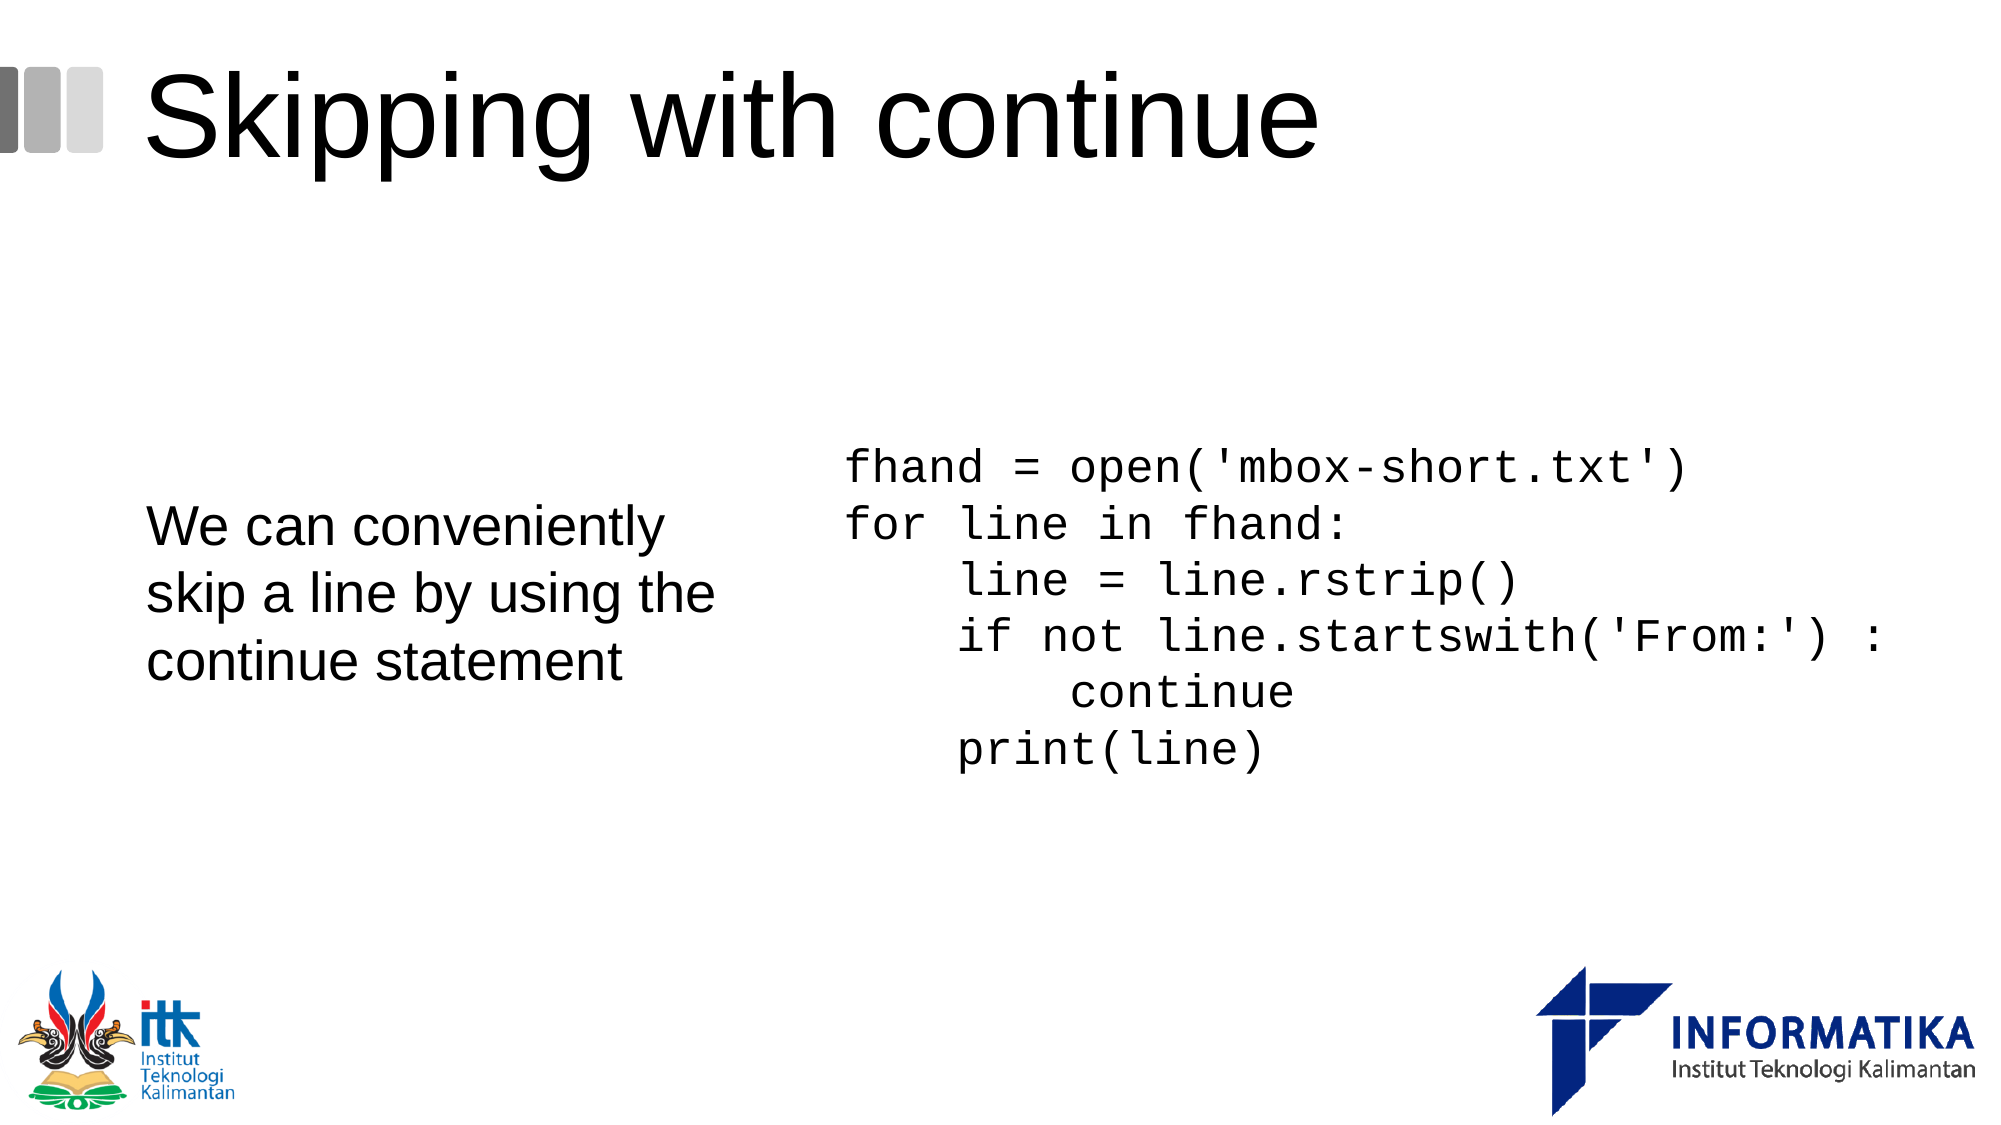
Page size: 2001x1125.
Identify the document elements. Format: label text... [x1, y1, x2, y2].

title Skipping with continue [137, 1, 1863, 219]
text_box fhand = open('mbox-short.txt') for line in fhand: line = line.rstrip() if not line.startswith('From:') : continue print(line) [843, 400, 1934, 810]
picture [1534, 965, 1976, 1118]
list We can conveniently skip a line by using the continue statement [142, 398, 751, 783]
picture [0, 935, 253, 1125]
